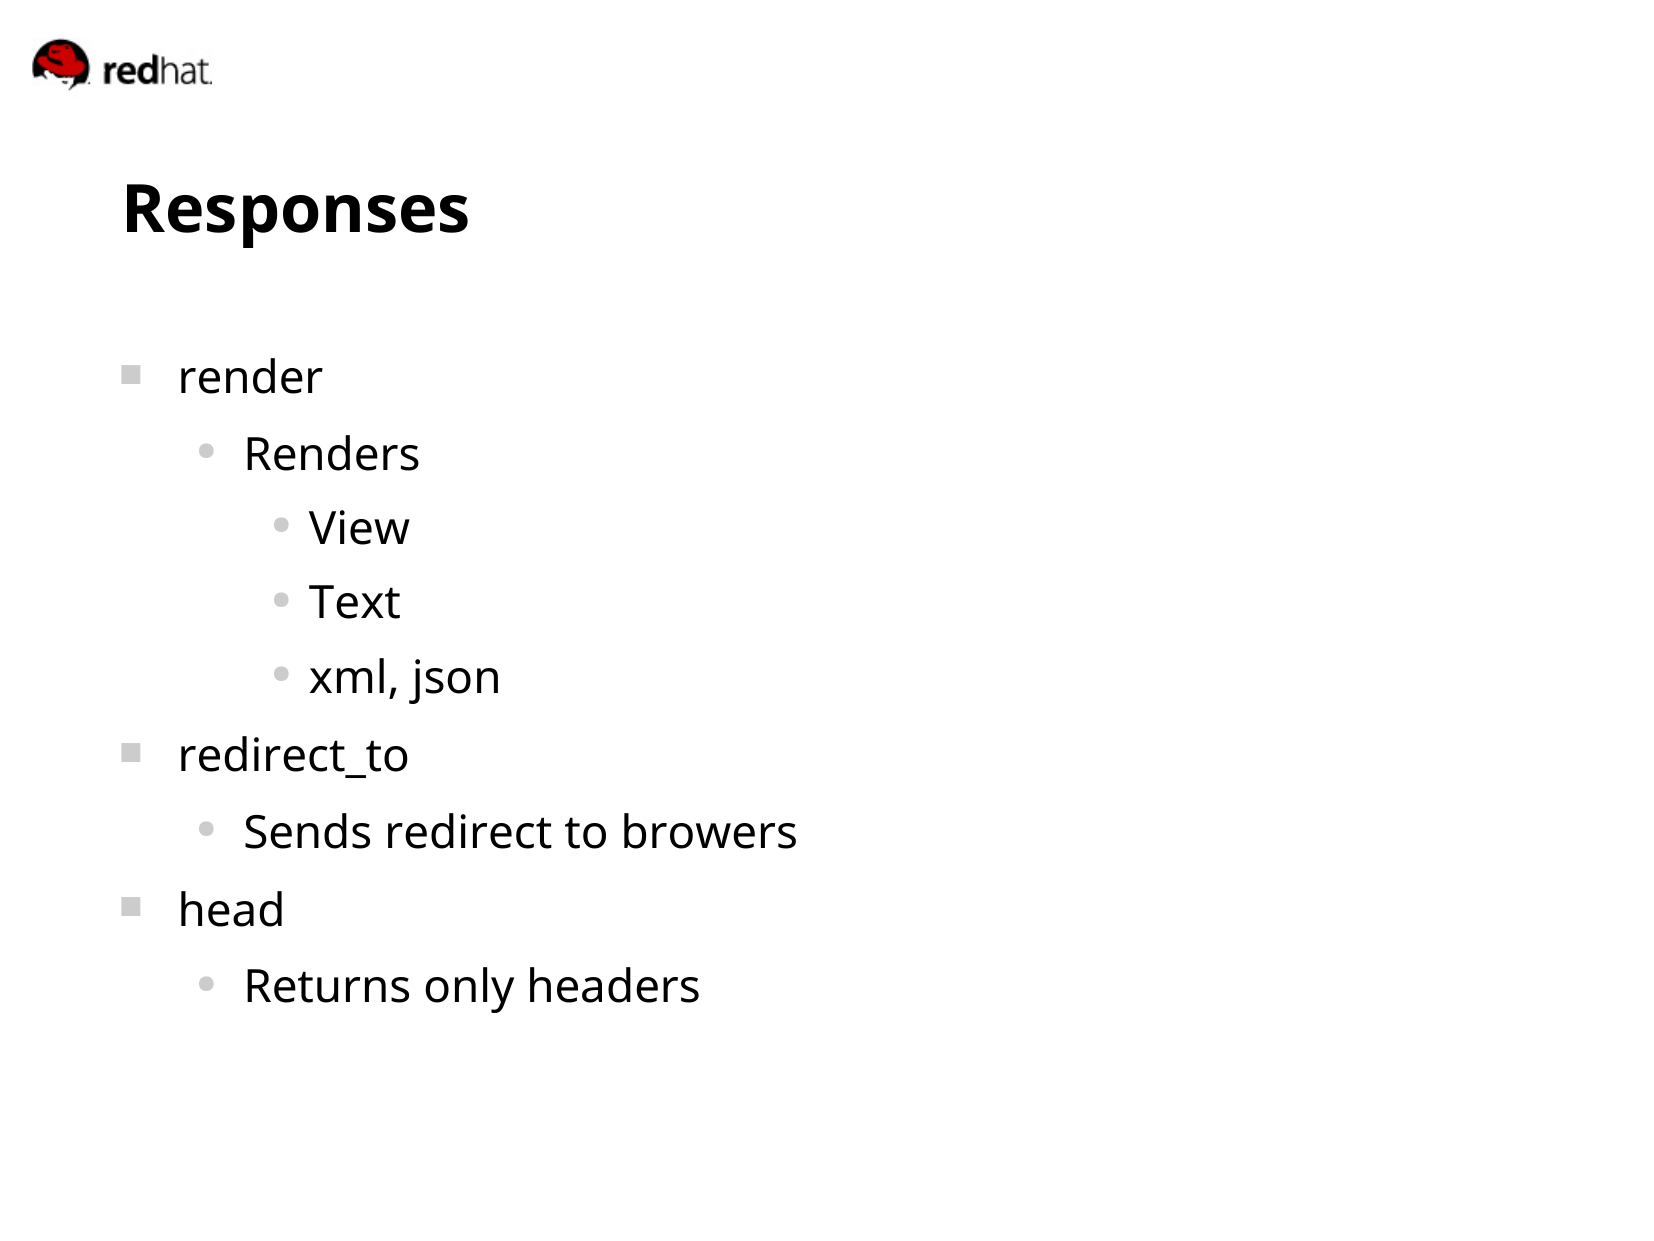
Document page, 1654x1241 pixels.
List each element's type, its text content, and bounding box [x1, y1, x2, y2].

title Responses [121, 102, 1534, 310]
list render Renders View Text xml, json redirect_to Sends redirect to browers head Returns only headers [121, 344, 1534, 1127]
picture [31, 37, 212, 98]
